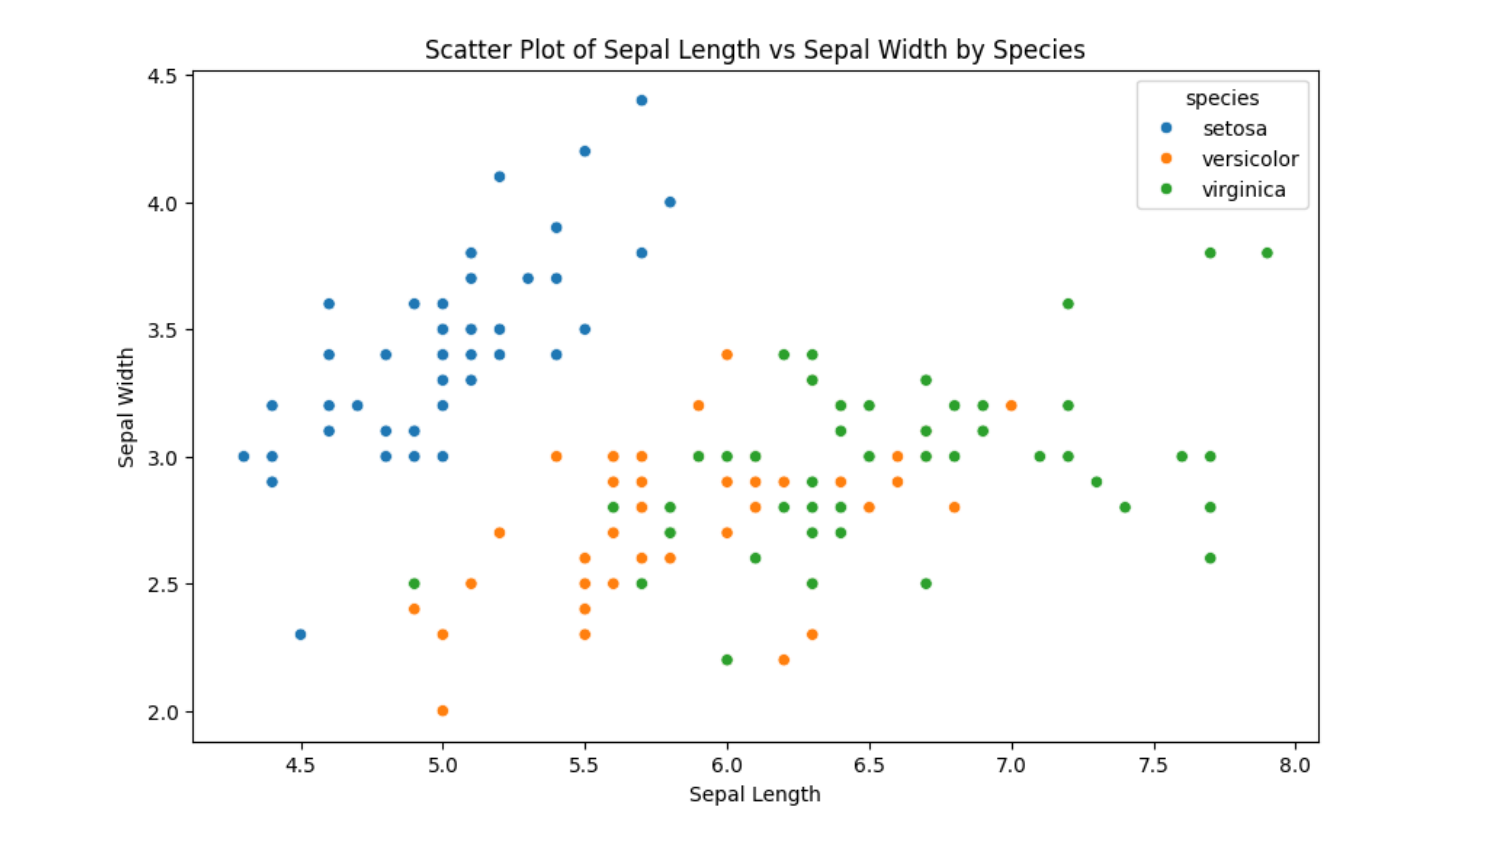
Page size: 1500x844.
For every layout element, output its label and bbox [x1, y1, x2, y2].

picture [104, 24, 1333, 819]
